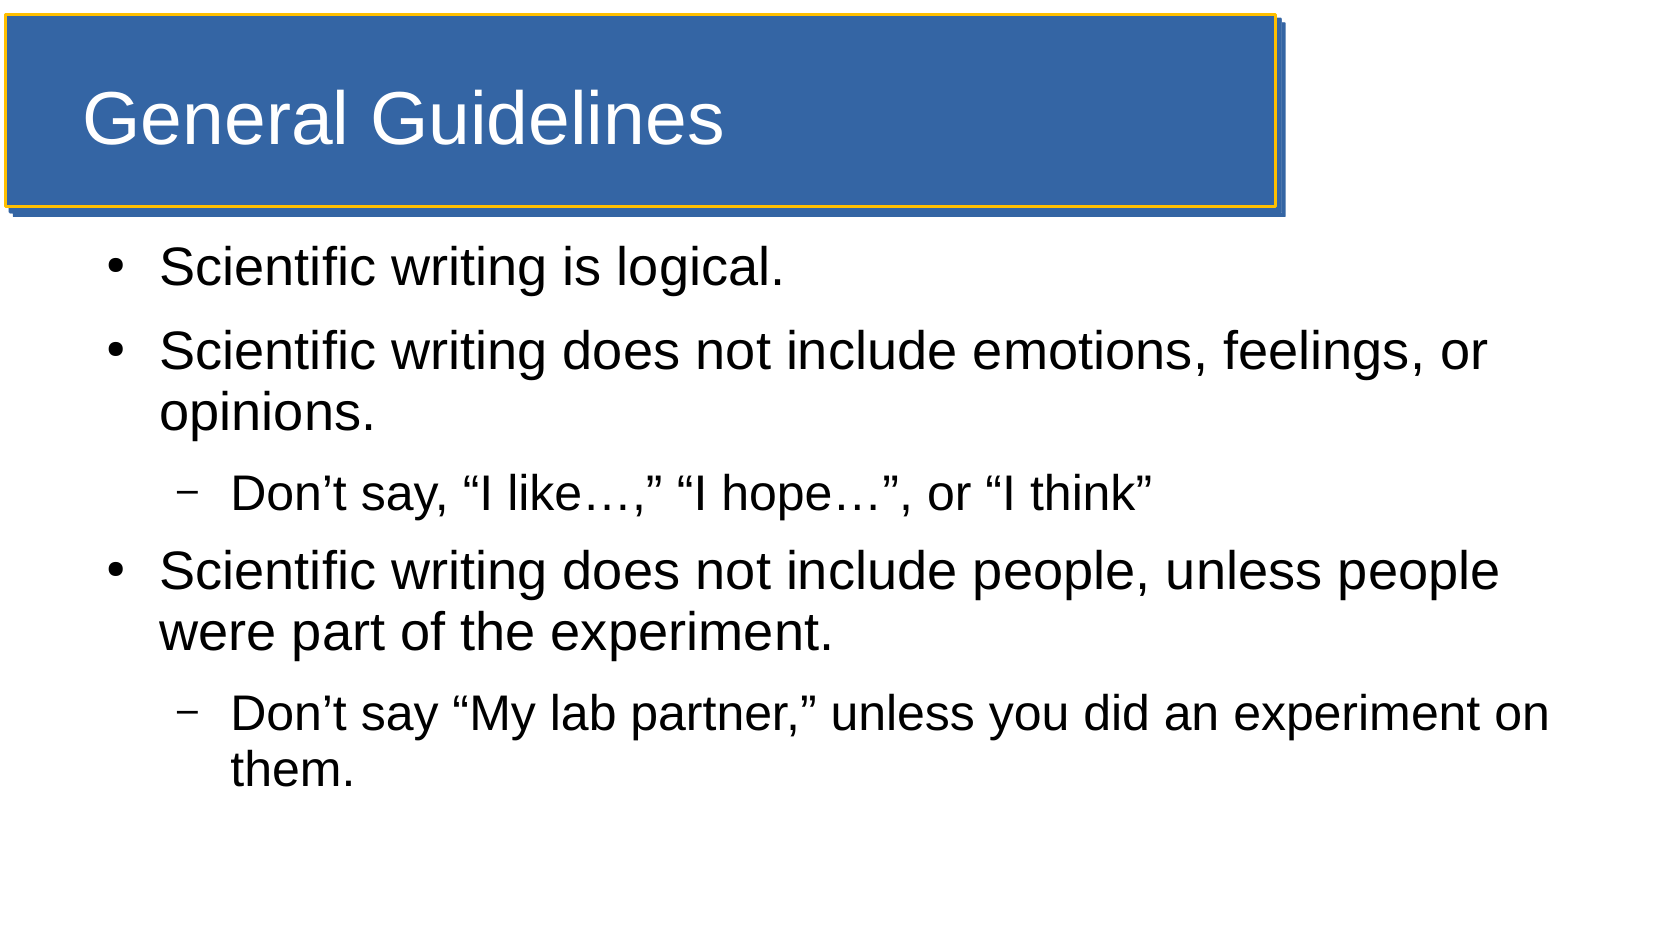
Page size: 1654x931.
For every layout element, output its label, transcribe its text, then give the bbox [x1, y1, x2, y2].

title General Guidelines [82, 44, 1235, 192]
list Scientific writing is logical. Scientific writing does not include emotions, feelings, or opinions. Don’t say, “I like…,” “I hope…”, or “I think” Scientific writing does not include people, unless people were part of the experiment. Don’t say “My lab partner,” unless you did an experiment on them. [88, 236, 1565, 798]
